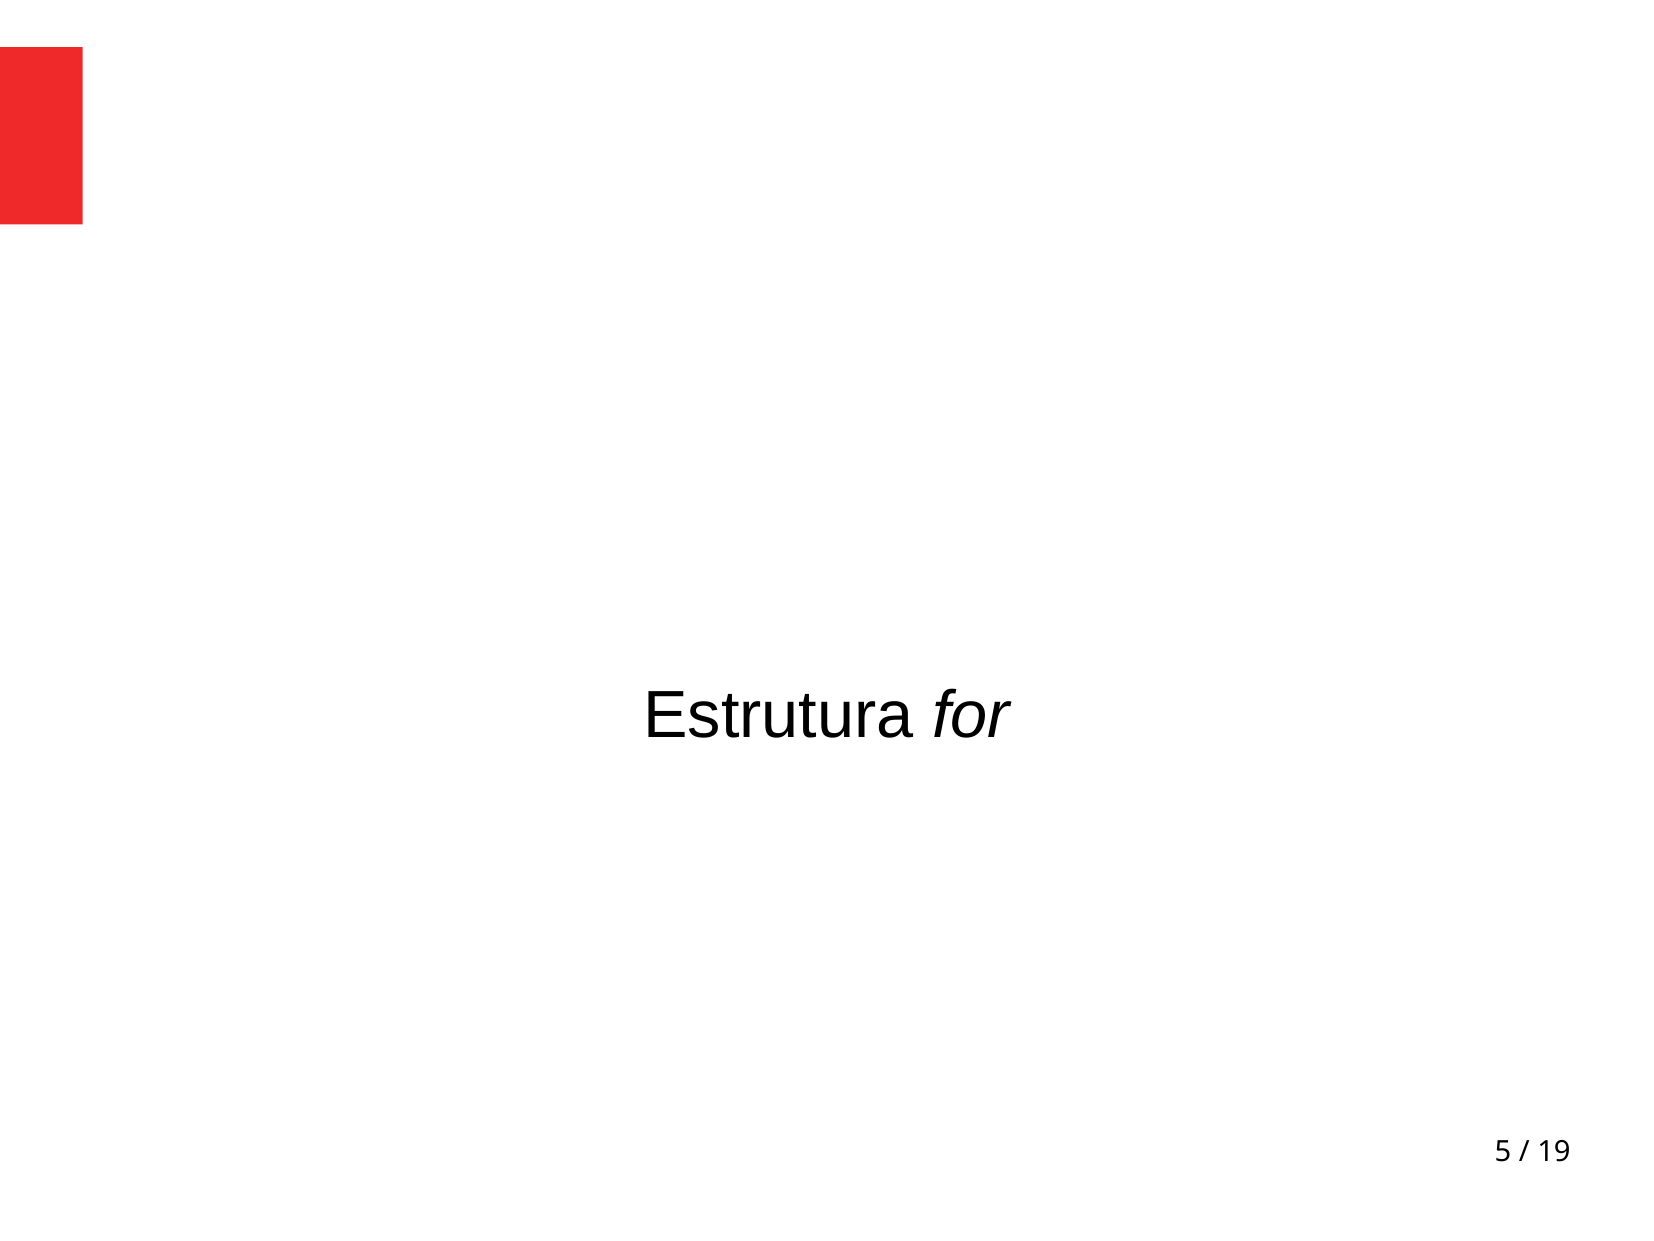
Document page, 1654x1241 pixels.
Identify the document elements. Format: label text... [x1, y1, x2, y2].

subtitle Estrutura for [118, 354, 1536, 1074]
